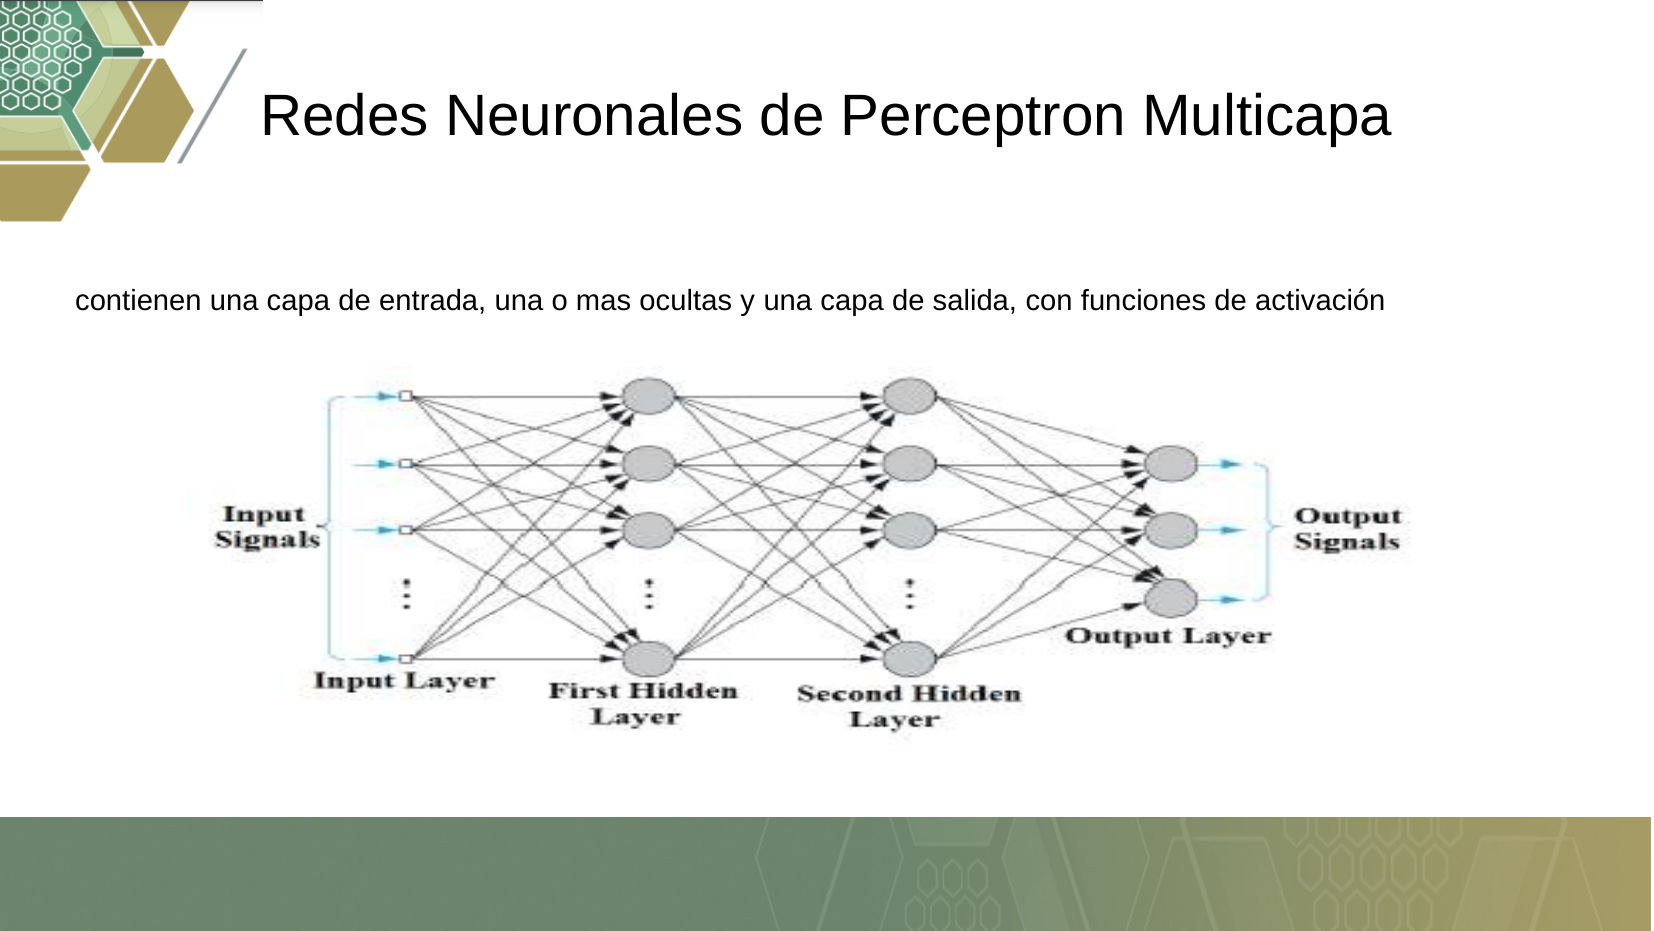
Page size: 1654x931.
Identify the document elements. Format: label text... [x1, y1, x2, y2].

picture [0, 0, 263, 244]
picture [0, 817, 1651, 931]
picture [187, 366, 1431, 751]
title Redes Neuronales de Perceptron Multicapa [82, 37, 1571, 193]
subtitle contienen una capa de entrada, una o mas ocultas y una capa de salida, con funciones de activación [75, 225, 1564, 376]
